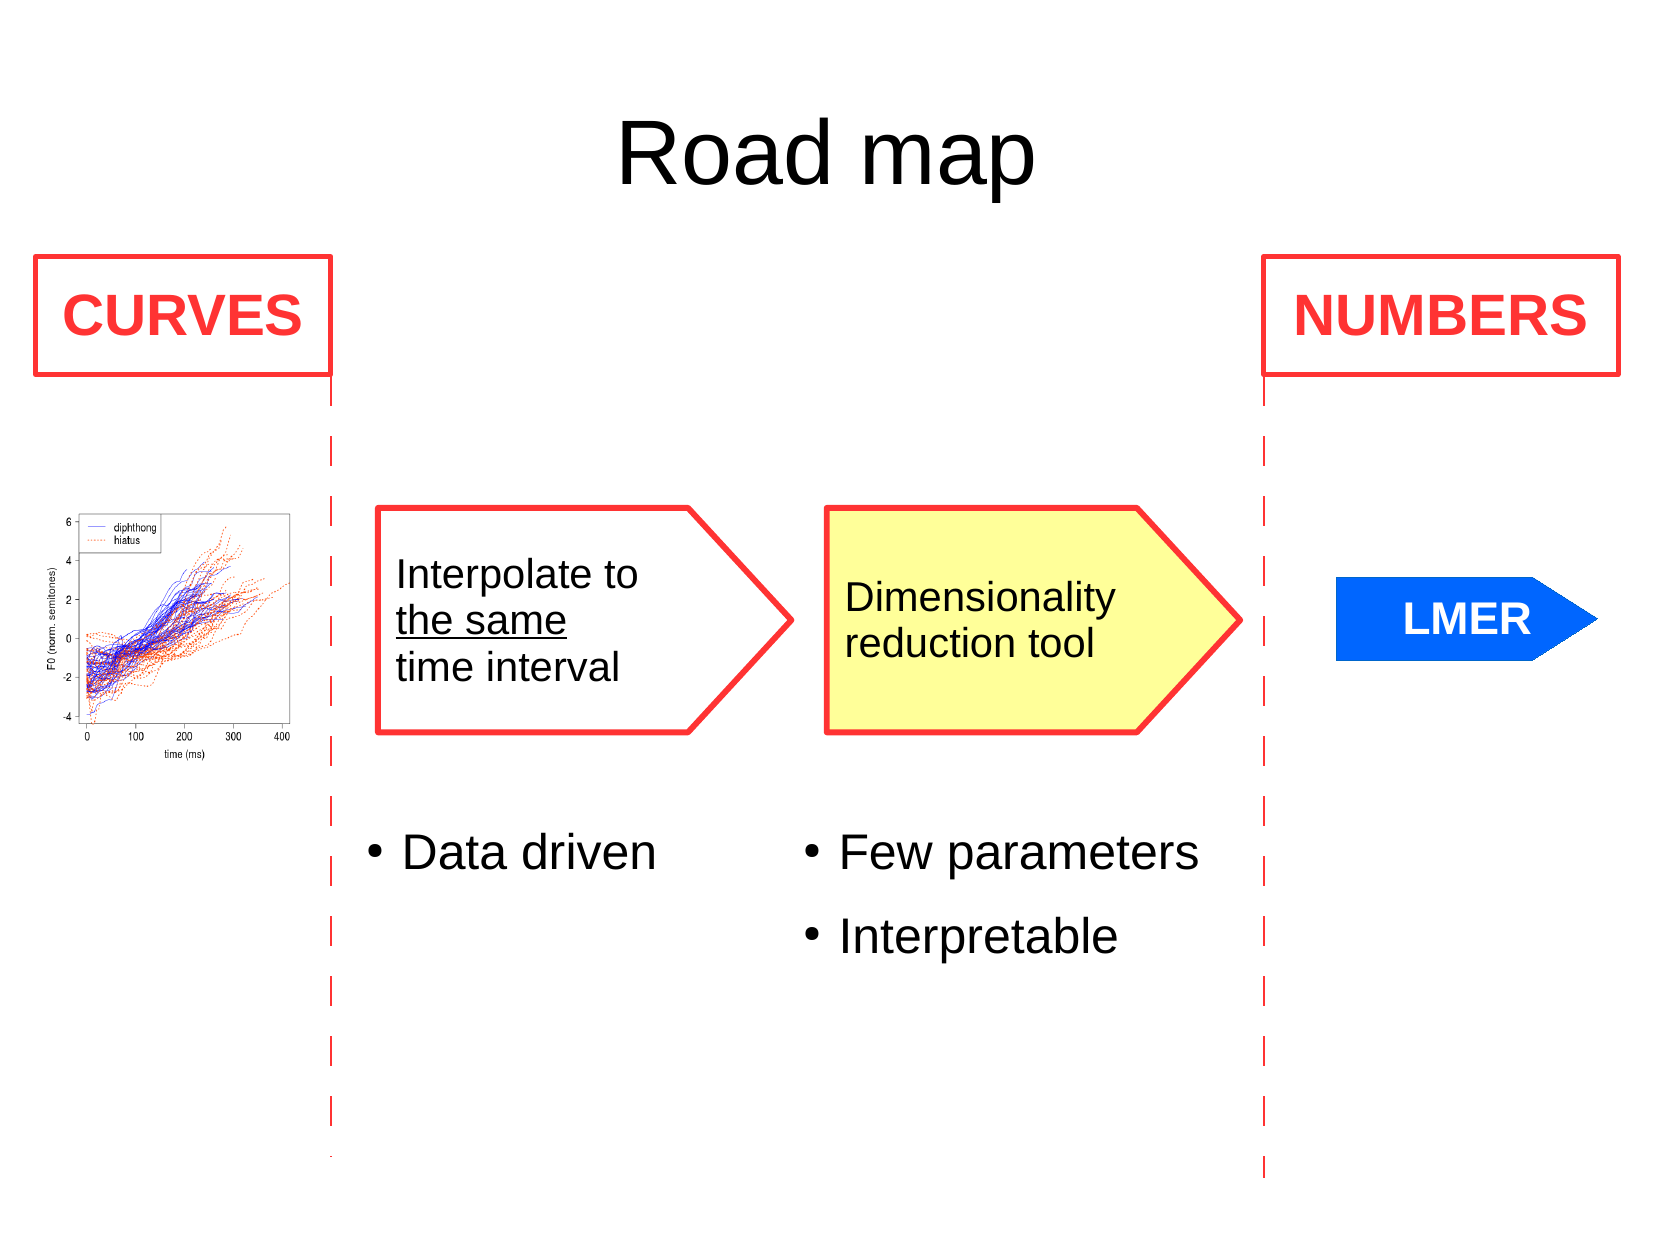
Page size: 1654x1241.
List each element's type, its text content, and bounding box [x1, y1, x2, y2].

text_box Data driven [366, 791, 803, 886]
picture [47, 507, 296, 768]
text_box CURVES [35, 256, 331, 375]
text_box Interpolate to the same time interval [377, 507, 792, 733]
text_box LMER [1336, 577, 1598, 661]
text_box NUMBERS [1263, 256, 1619, 375]
title Road map [82, 49, 1571, 257]
text_box Dimensionality reduction tool [826, 507, 1241, 733]
text_box Few parameters Interpretable [803, 791, 1241, 969]
